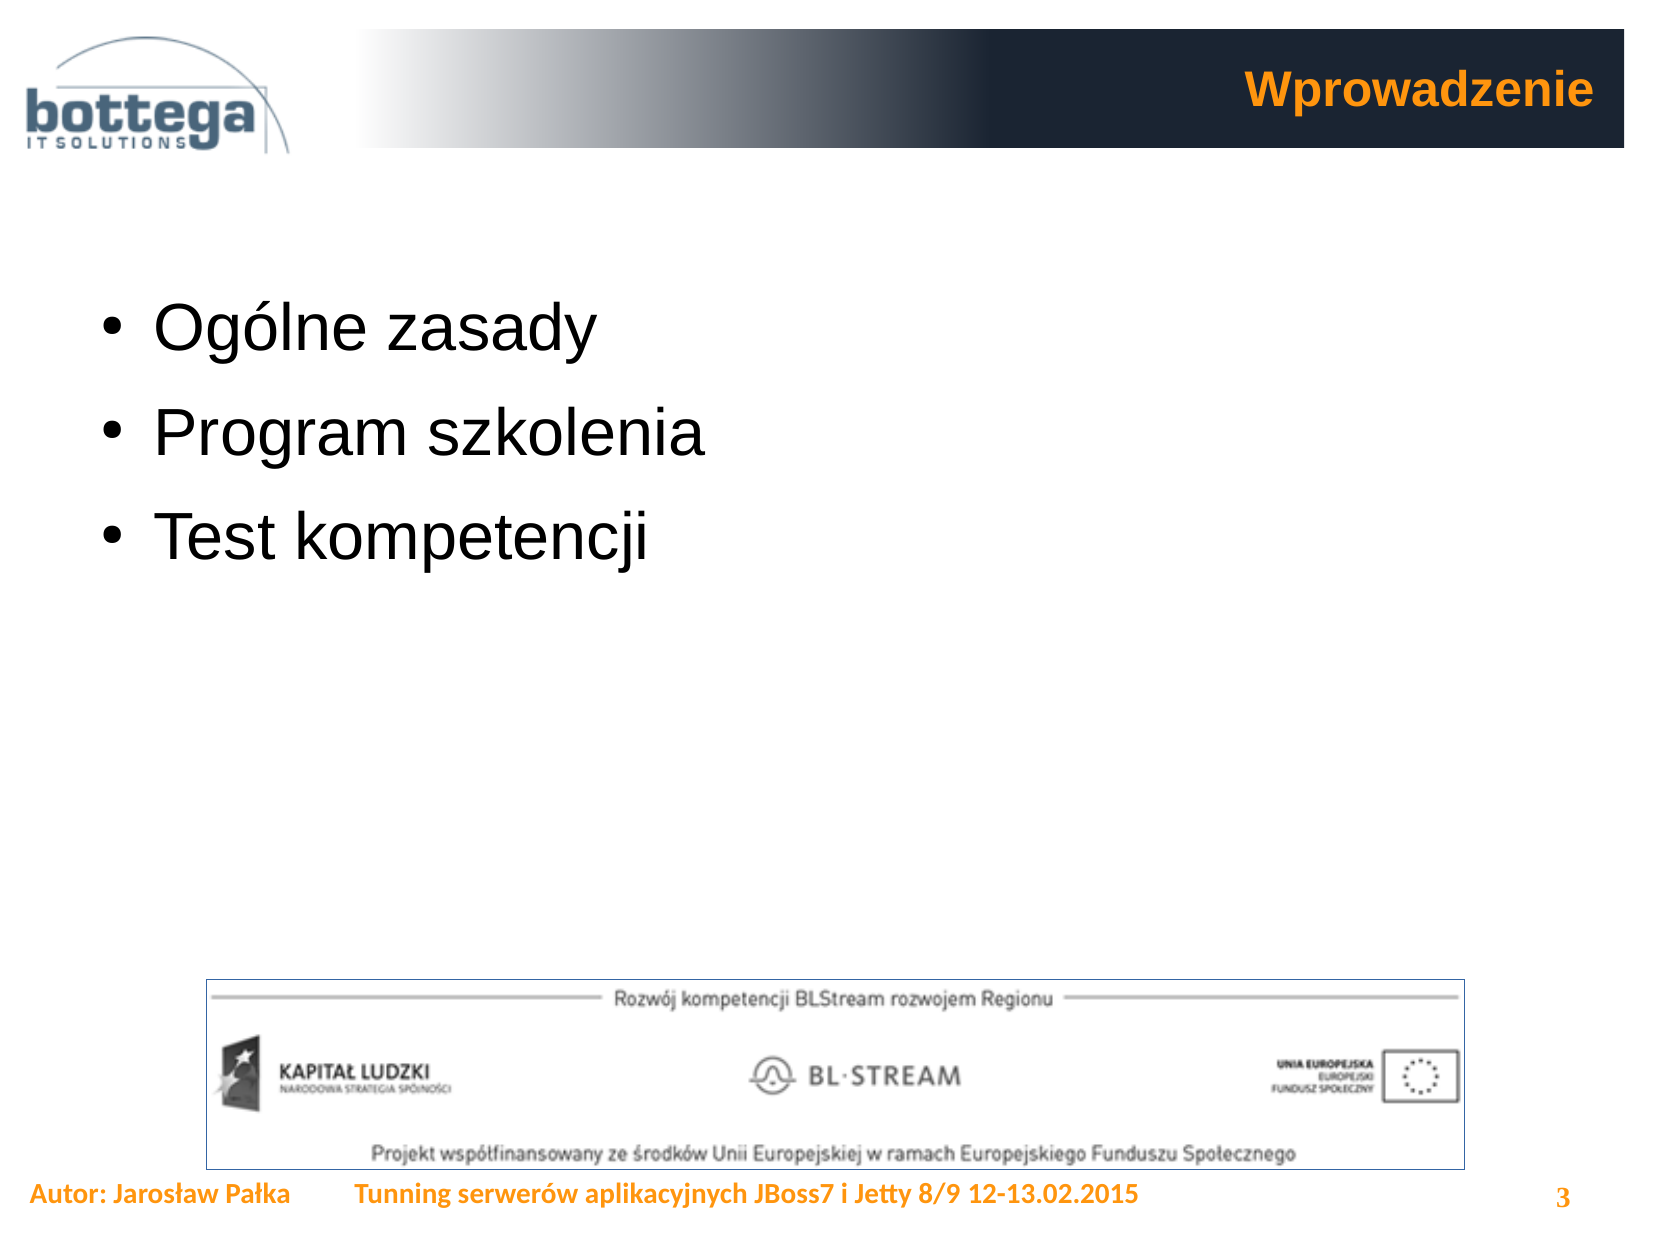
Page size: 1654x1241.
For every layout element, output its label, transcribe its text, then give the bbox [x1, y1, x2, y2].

list Ogólne zasady Program szkolenia Test kompetencji [82, 290, 1571, 995]
title Wprowadzenie [354, 29, 1625, 148]
picture [207, 995, 1464, 1169]
picture [17, 29, 296, 160]
